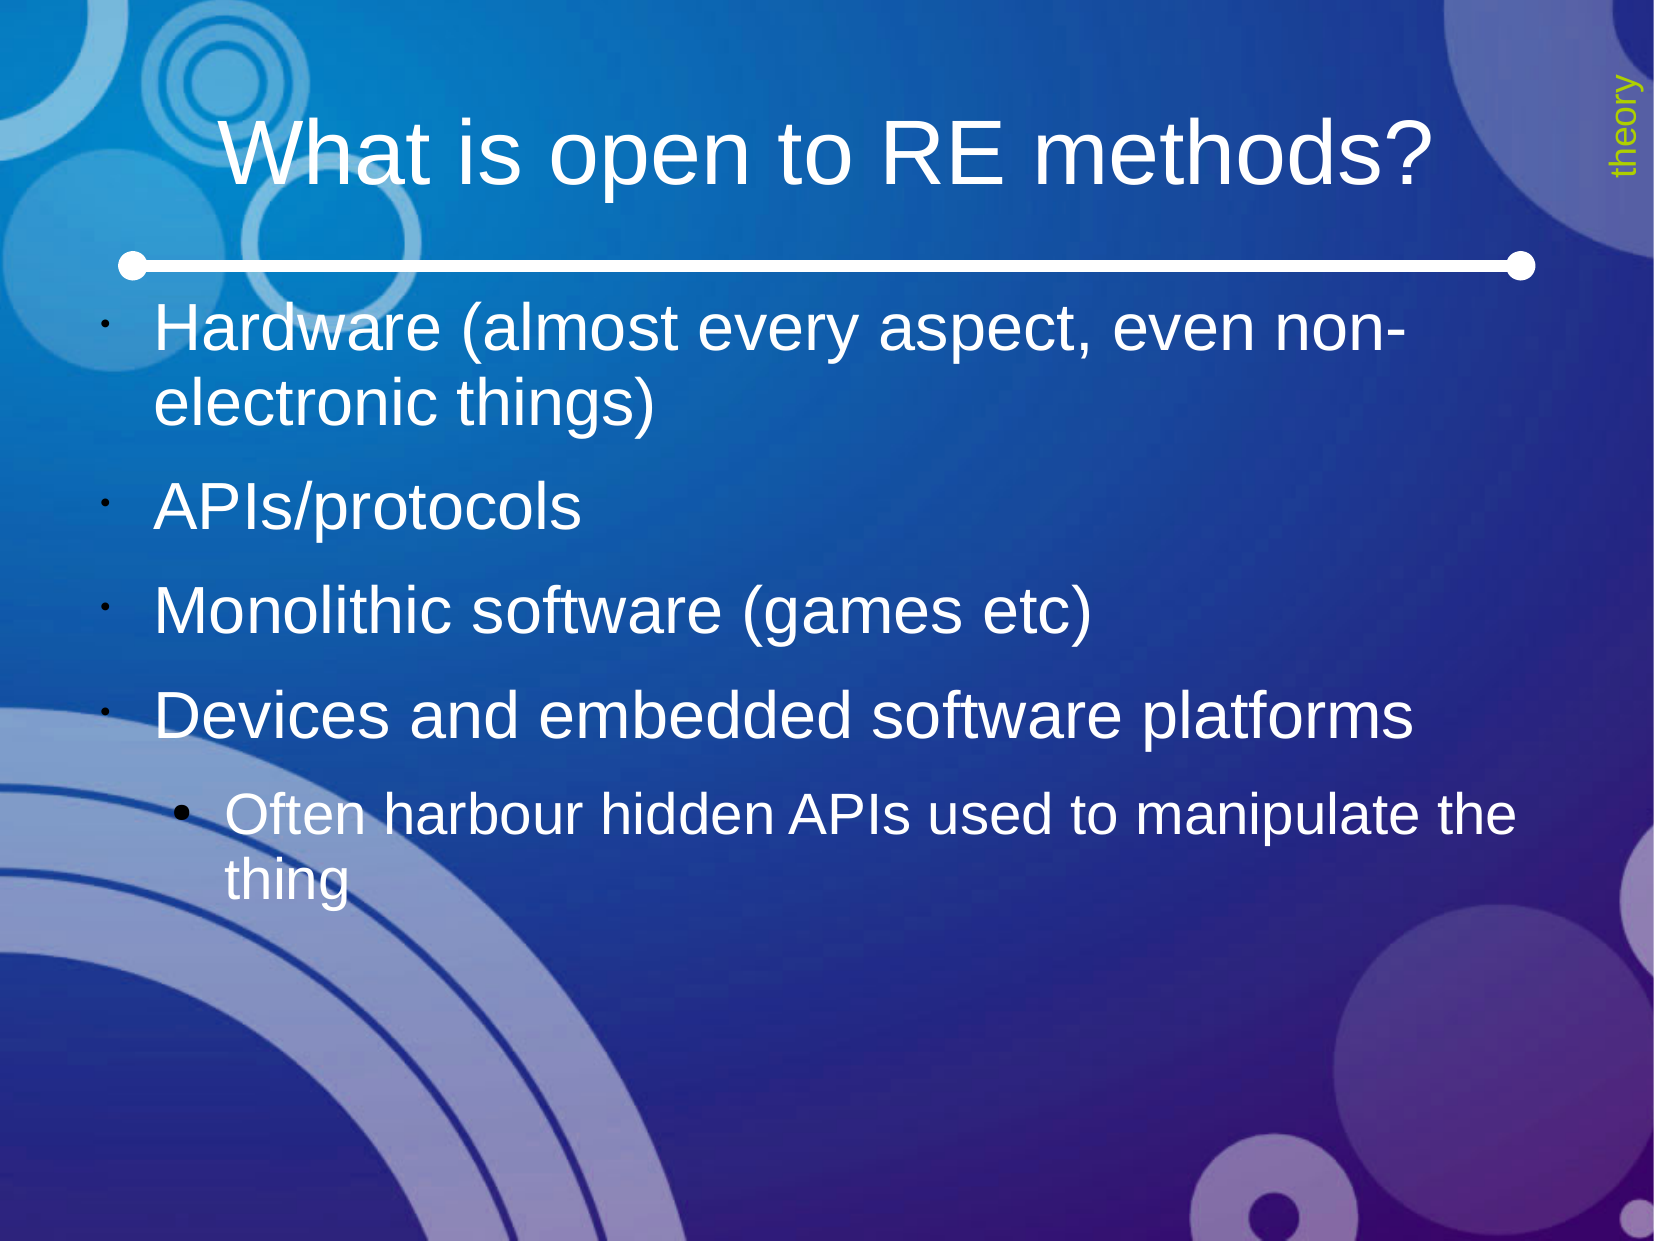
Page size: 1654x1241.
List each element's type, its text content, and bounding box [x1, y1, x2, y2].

list Hardware (almost every aspect, even non-electronic things) APIs/protocols Monolithic software (games etc) Devices and embedded software platforms Often harbour hidden APIs used to manipulate the thing [82, 290, 1571, 1094]
title What is open to RE methods? [82, 56, 1571, 250]
picture [0, 0, 1654, 1241]
